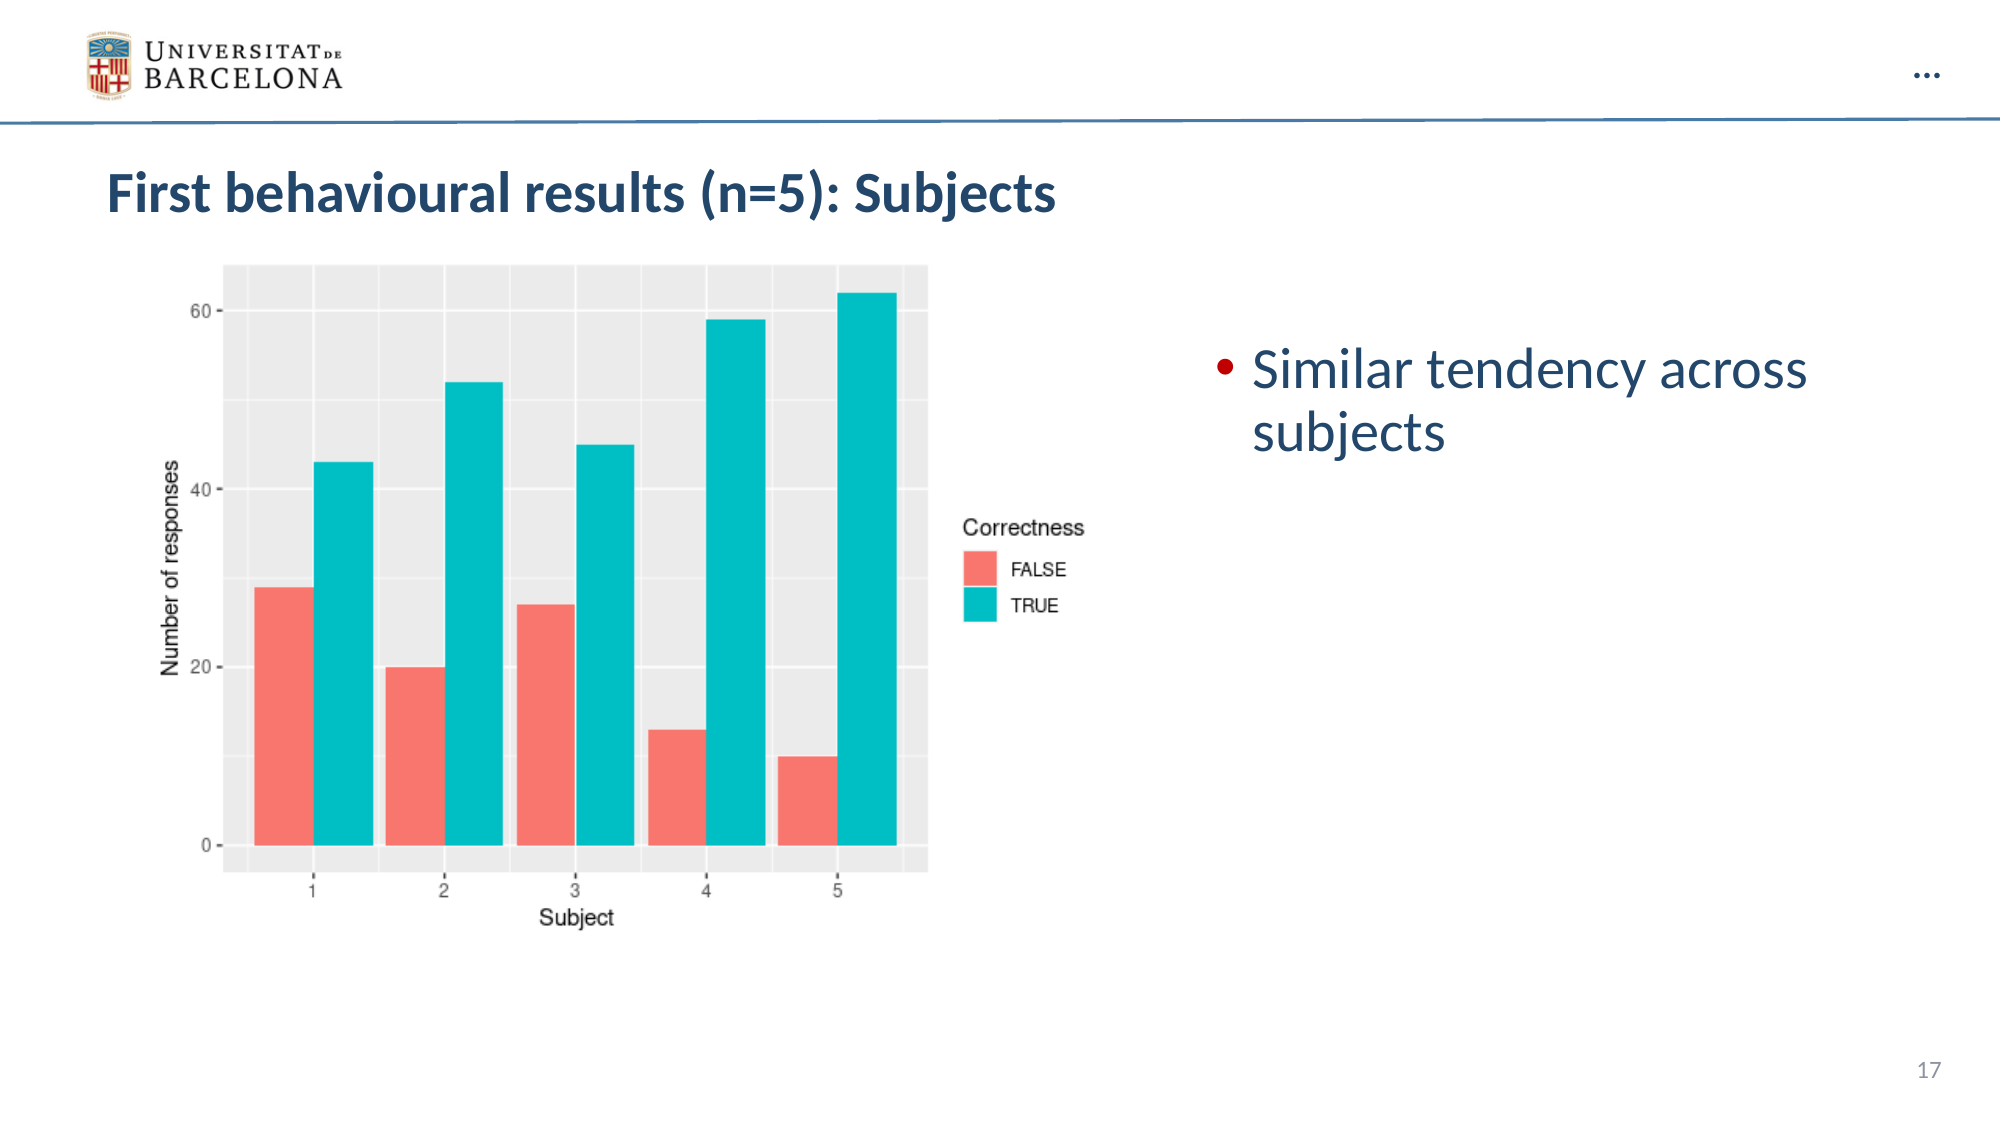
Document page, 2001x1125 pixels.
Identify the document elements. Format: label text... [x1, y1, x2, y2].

picture [150, 254, 1108, 943]
list First behavioural results (n=5): Subjects [92, 154, 1906, 991]
slide_number 13 [1507, 1038, 1957, 1099]
picture [77, 23, 353, 109]
title ... [673, 29, 1957, 103]
list Similar tendency across subjects [1200, 240, 1891, 1076]
